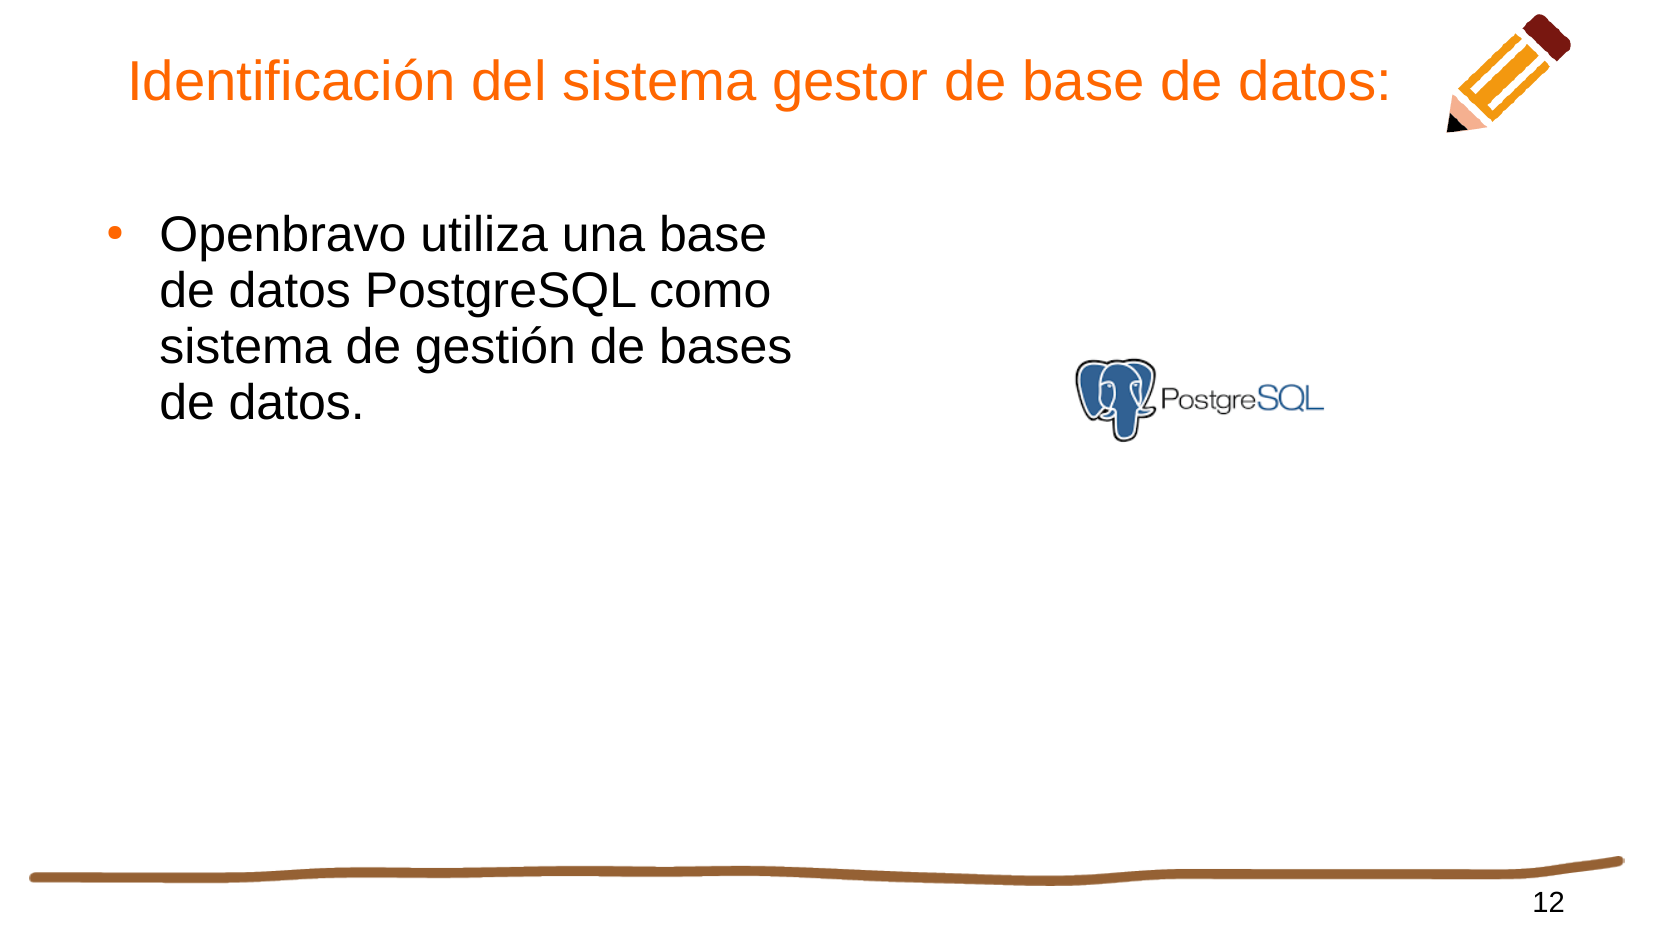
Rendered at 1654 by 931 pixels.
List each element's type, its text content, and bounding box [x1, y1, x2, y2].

picture [29, 856, 1625, 886]
picture [1446, 14, 1571, 133]
list Openbravo utiliza una base de datos PostgreSQL como sistema de gestión de bases de datos. [88, 206, 809, 857]
title Identificación del sistema gestor de base de datos: [88, 29, 1447, 133]
picture [1012, 295, 1388, 506]
